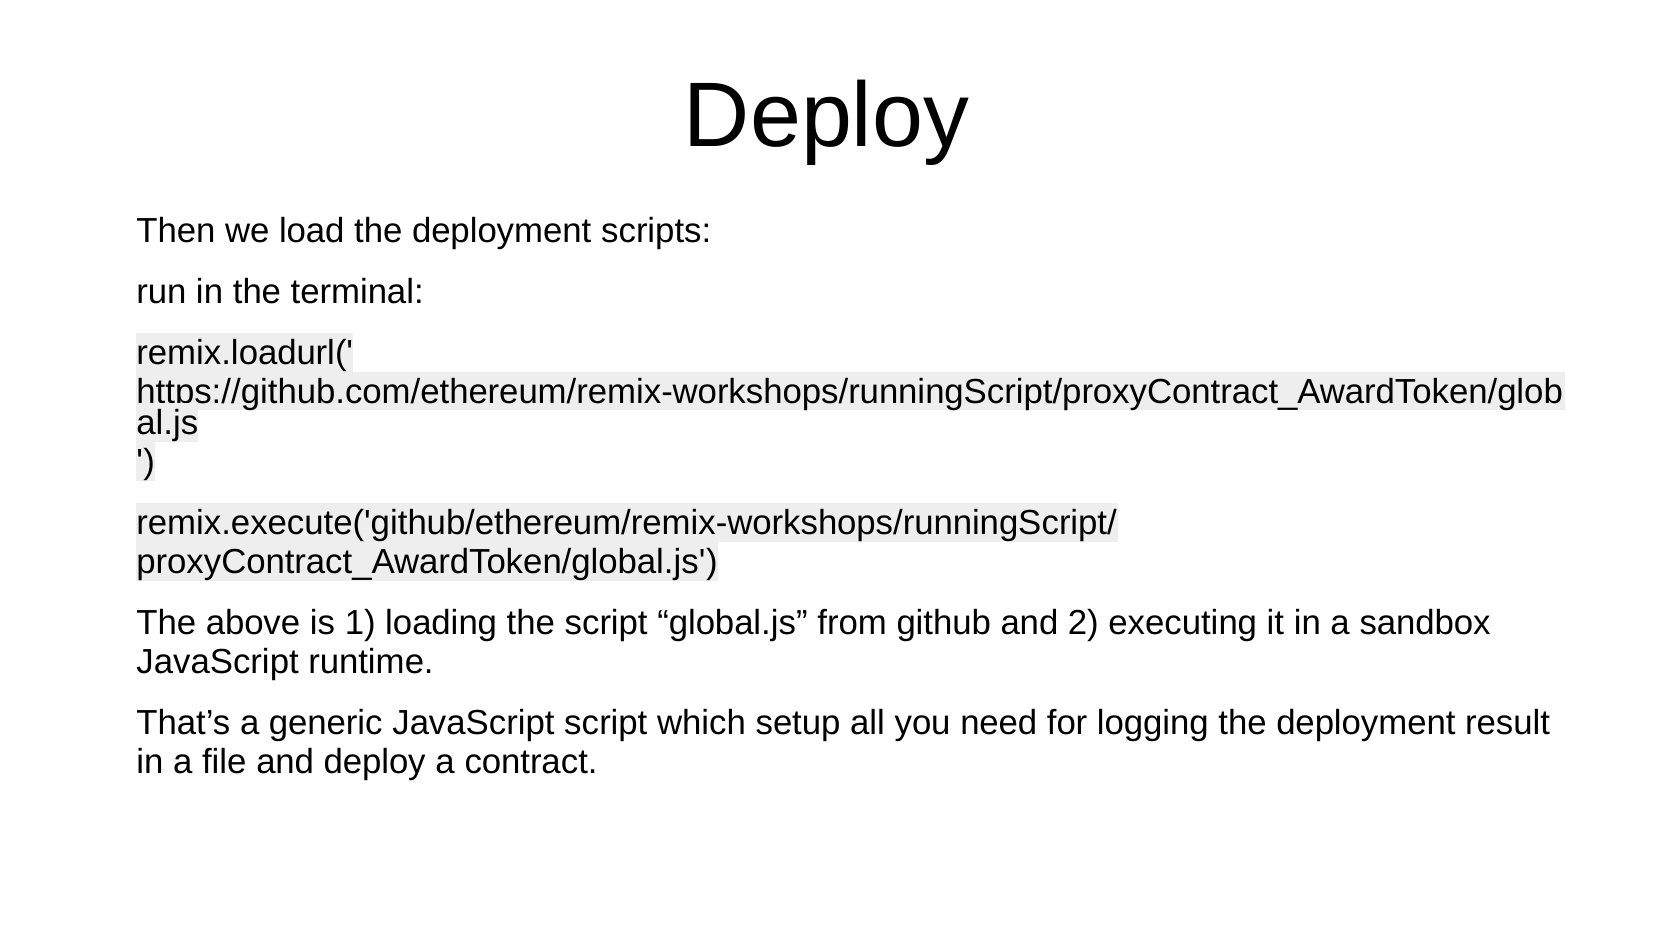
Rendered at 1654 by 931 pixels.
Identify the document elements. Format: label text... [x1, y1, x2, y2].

list Then we load the deployment scripts: run in the terminal: remix.loadurl('https://github.com/ethereum/remix-workshops/runningScript/proxyContract_AwardToken/global.js') remix.execute('github/ethereum/remix-workshops/runningScript/proxyContract_AwardToken/global.js') The above is 1) loading the script “global.js” from github and 2) executing it in a sandbox JavaScript runtime. That’s a generic JavaScript script which setup all you need for logging the deployment result in a file and deploy a contract. [82, 210, 1571, 751]
title Deploy [82, 37, 1571, 193]
